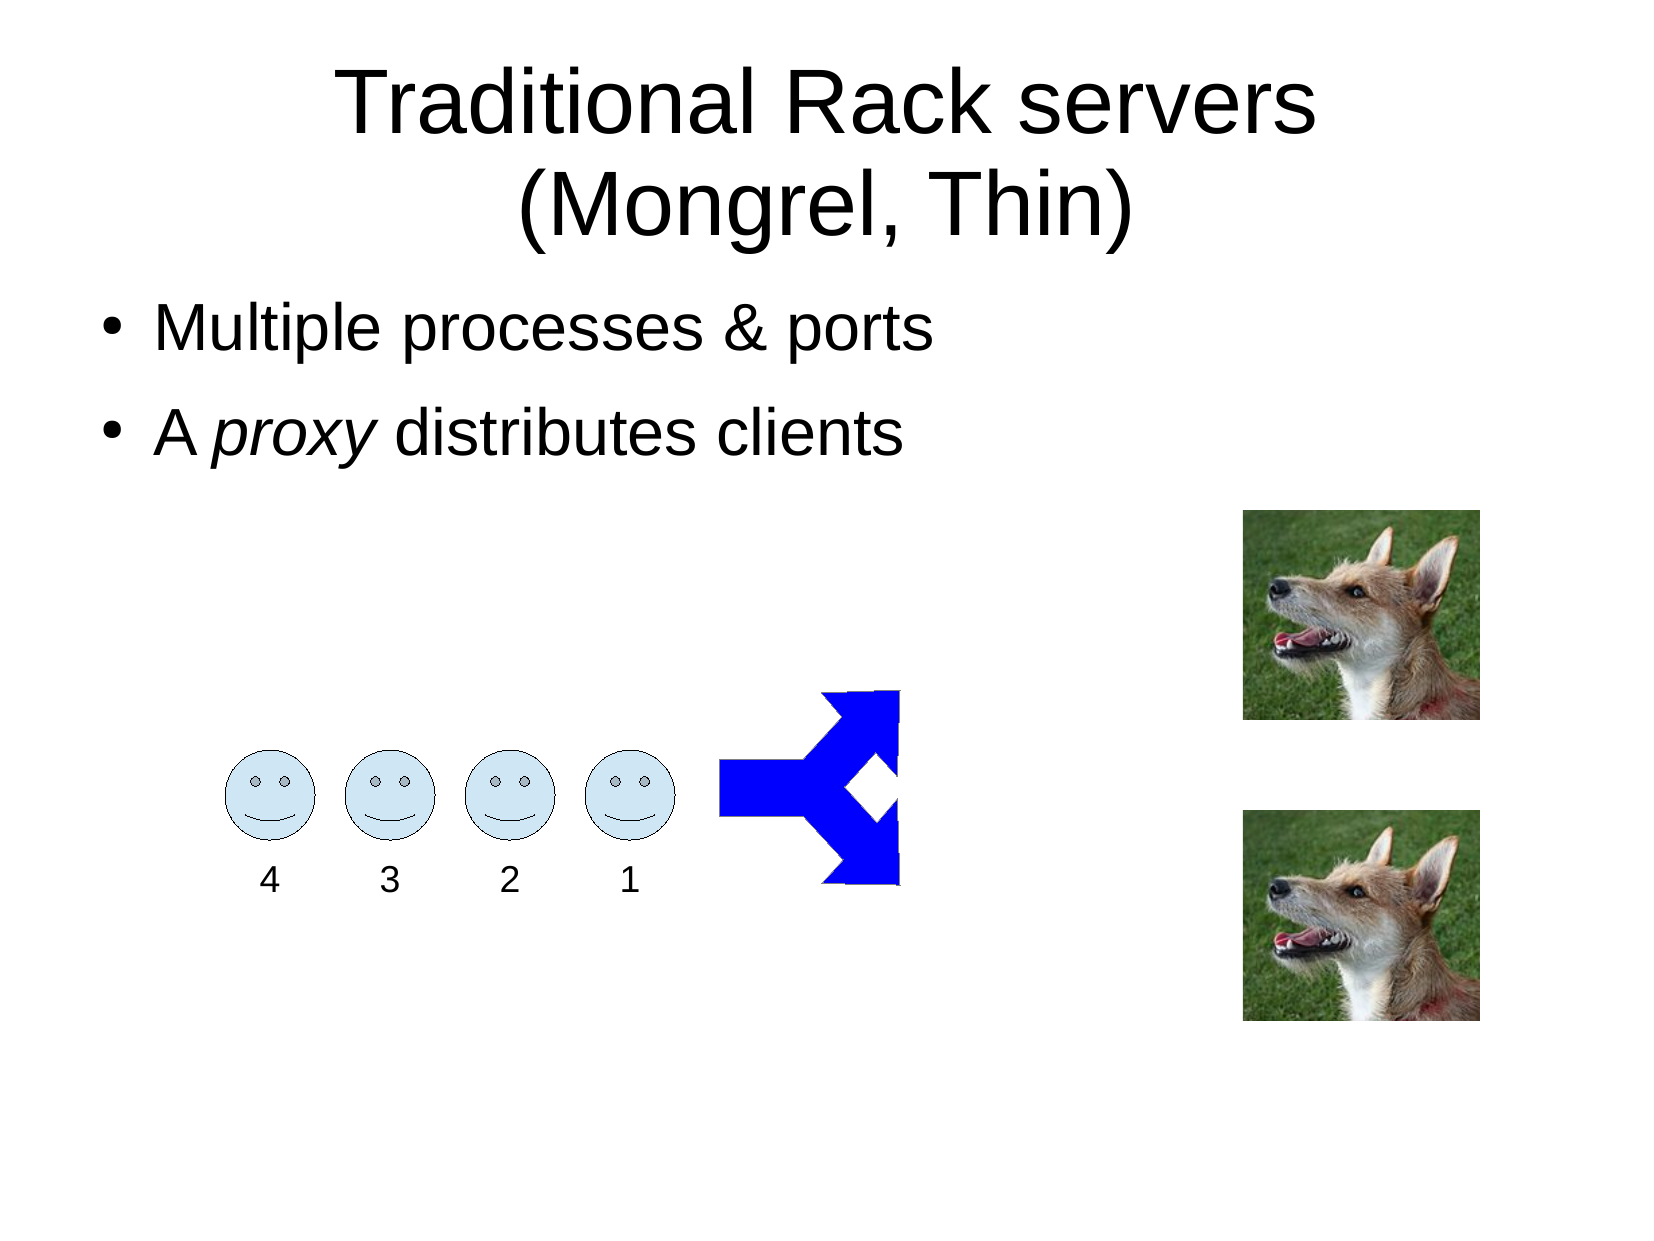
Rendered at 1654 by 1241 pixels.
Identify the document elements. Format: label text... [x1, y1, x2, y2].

text_box 3 [345, 750, 436, 841]
picture [1242, 810, 1480, 1021]
title Traditional Rack servers (Mongrel, Thin) [82, 49, 1571, 257]
text_box 1 [585, 750, 676, 841]
picture [1242, 510, 1480, 720]
list Multiple processes & ports A proxy distributes clients [82, 290, 1571, 1109]
text_box 2 [465, 750, 556, 841]
text_box [719, 690, 901, 886]
text_box 4 [225, 750, 316, 841]
